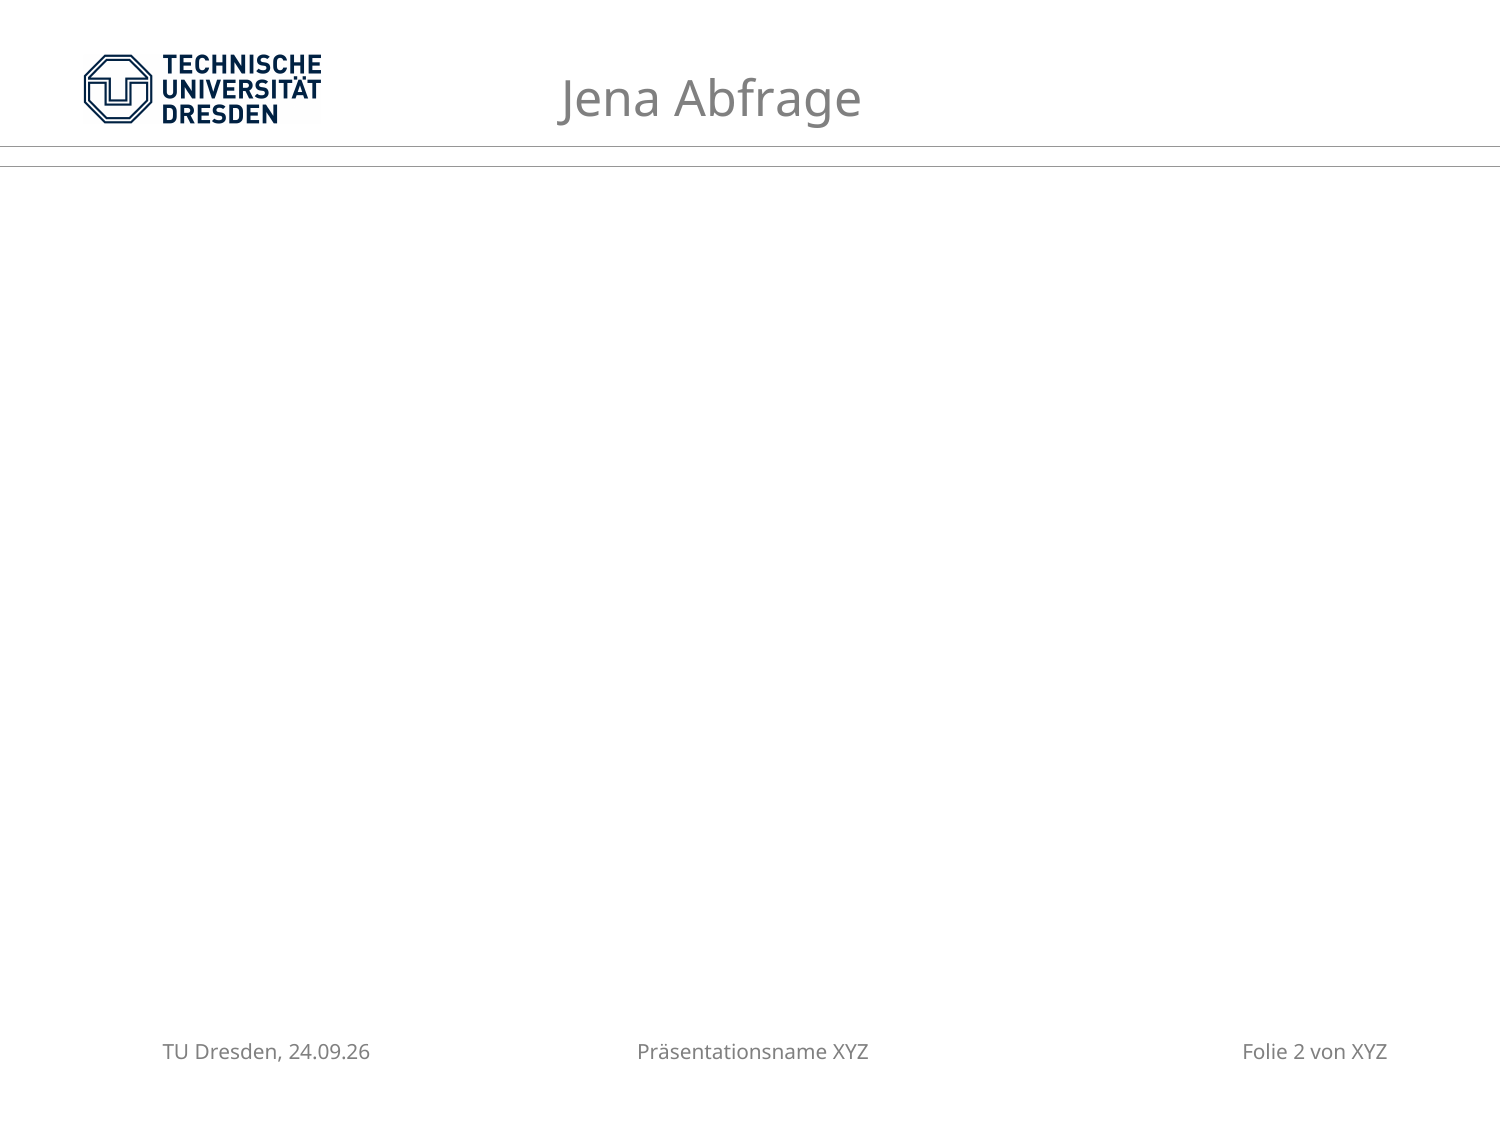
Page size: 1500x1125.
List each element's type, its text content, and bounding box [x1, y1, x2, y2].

title Jena Abfrage [561, 59, 1500, 136]
picture [83, 54, 321, 124]
